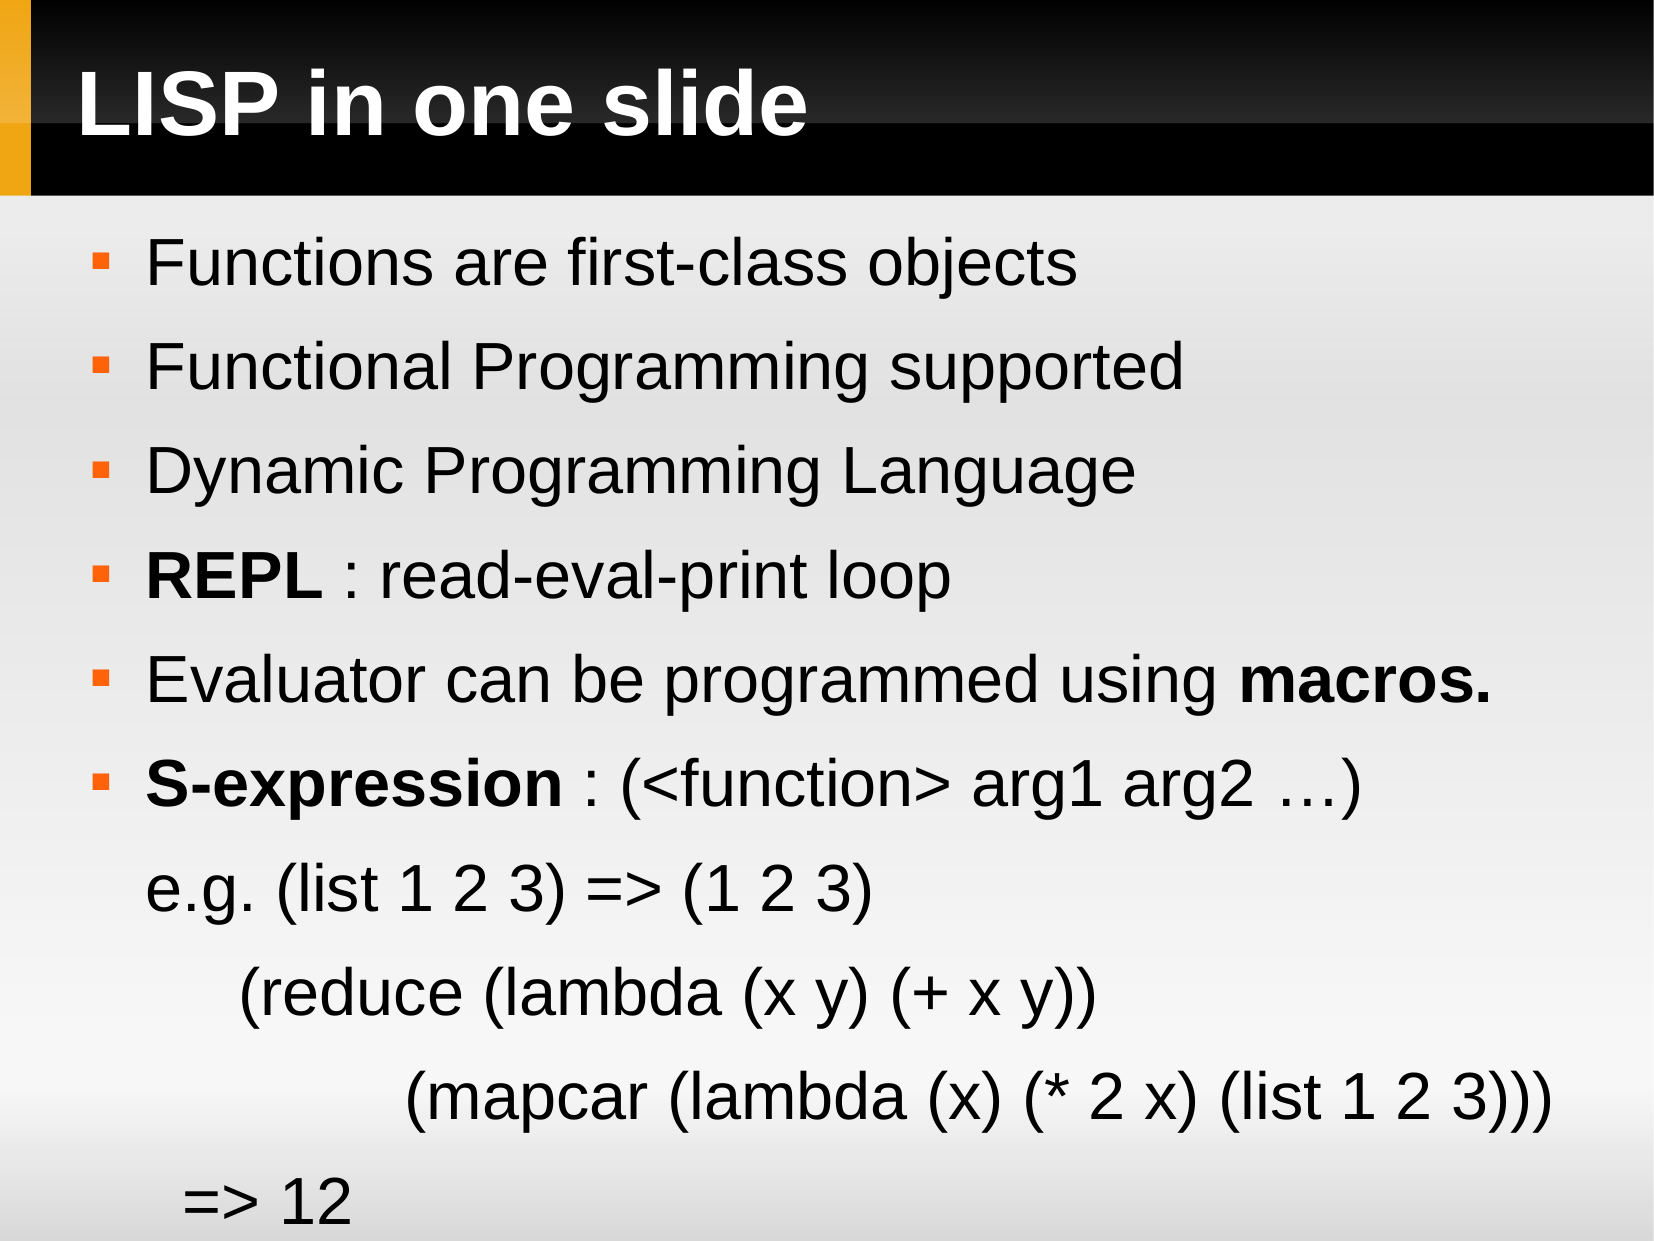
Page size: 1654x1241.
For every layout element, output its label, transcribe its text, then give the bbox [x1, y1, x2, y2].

picture [0, 0, 1654, 1241]
list Functions are first-class objects Functional Programming supported Dynamic Programming Language REPL : read-eval-print loop Evaluator can be programmed using macros. S-expression : (<function> arg1 arg2 …) e.g. (list 1 2 3) => (1 2 3) (reduce (lambda (x y) (+ x y)) (mapcar (lambda (x) (* 2 x) (list 1 2 3))) => 12 [75, 225, 1613, 1239]
title LISP in one slide [76, 0, 1565, 208]
